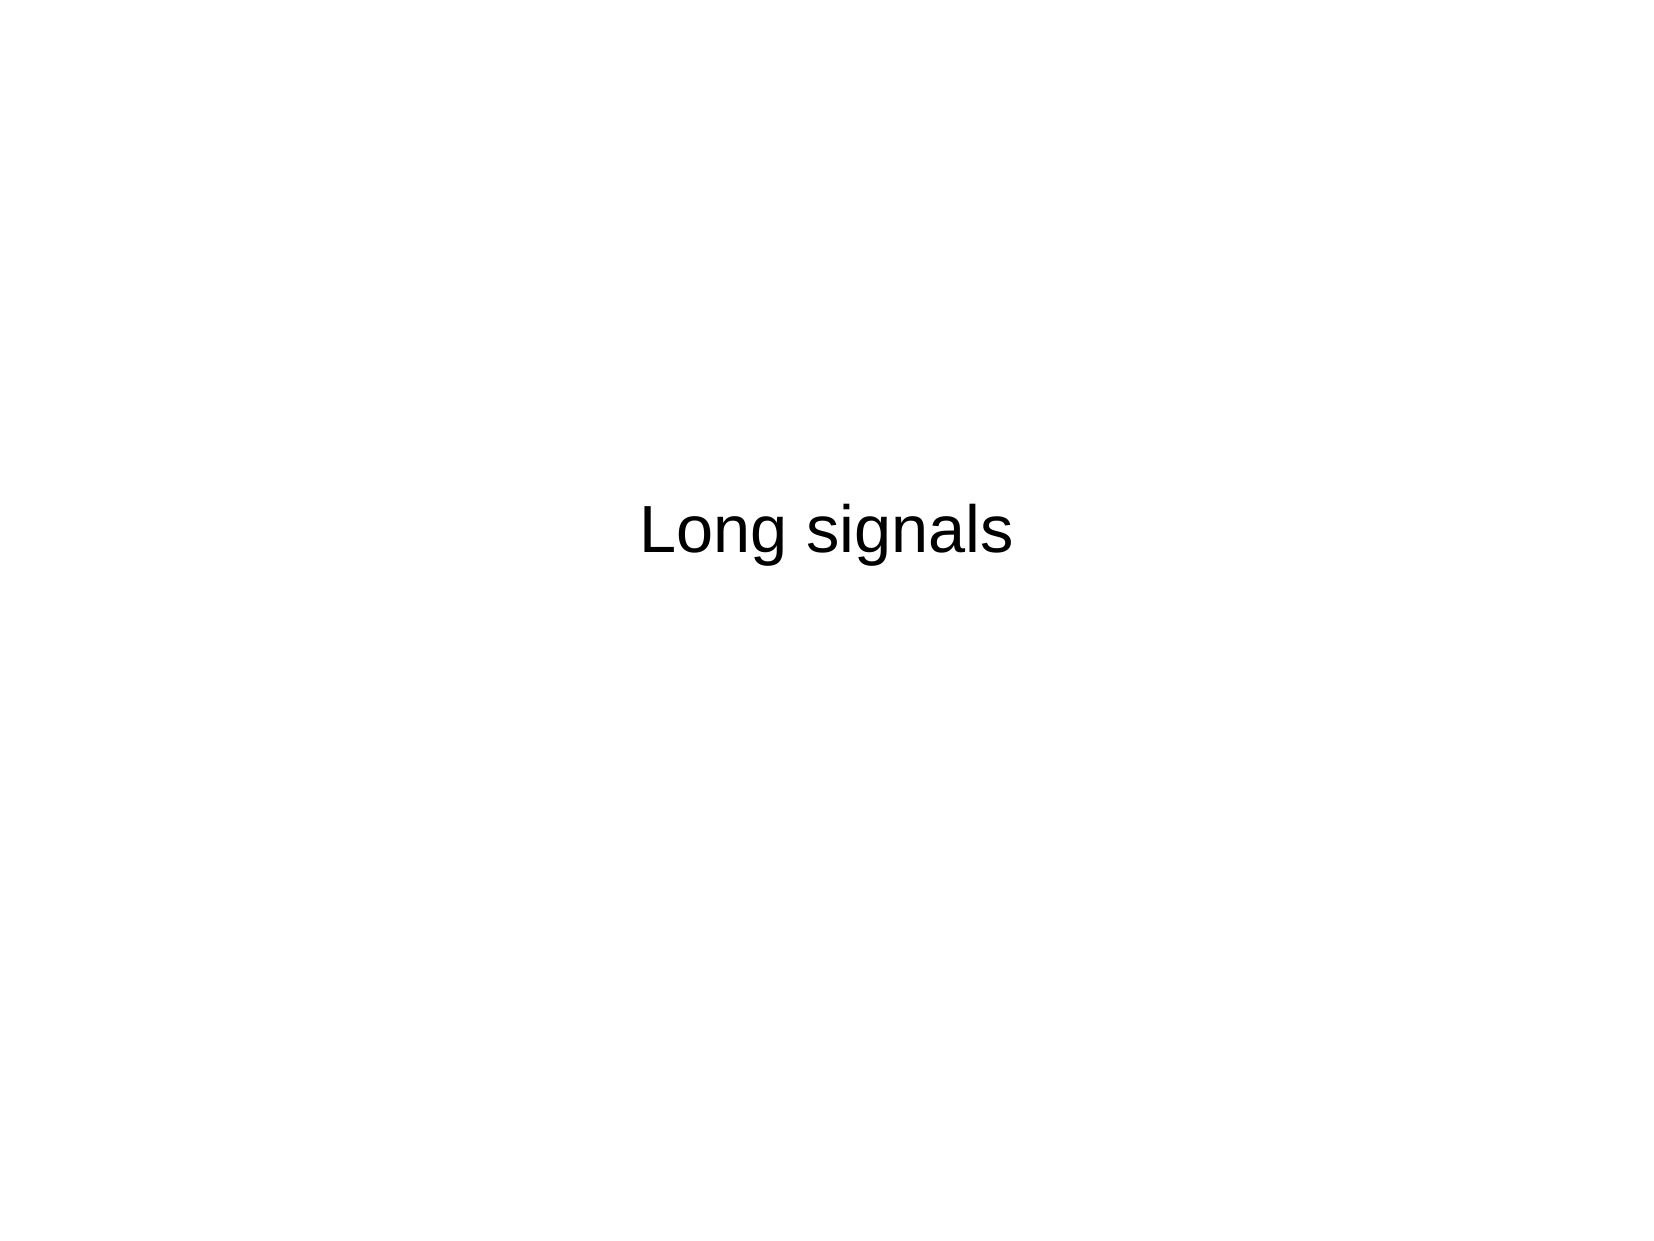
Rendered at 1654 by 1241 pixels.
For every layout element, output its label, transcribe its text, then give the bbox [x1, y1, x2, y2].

subtitle Long signals [82, 49, 1571, 1010]
